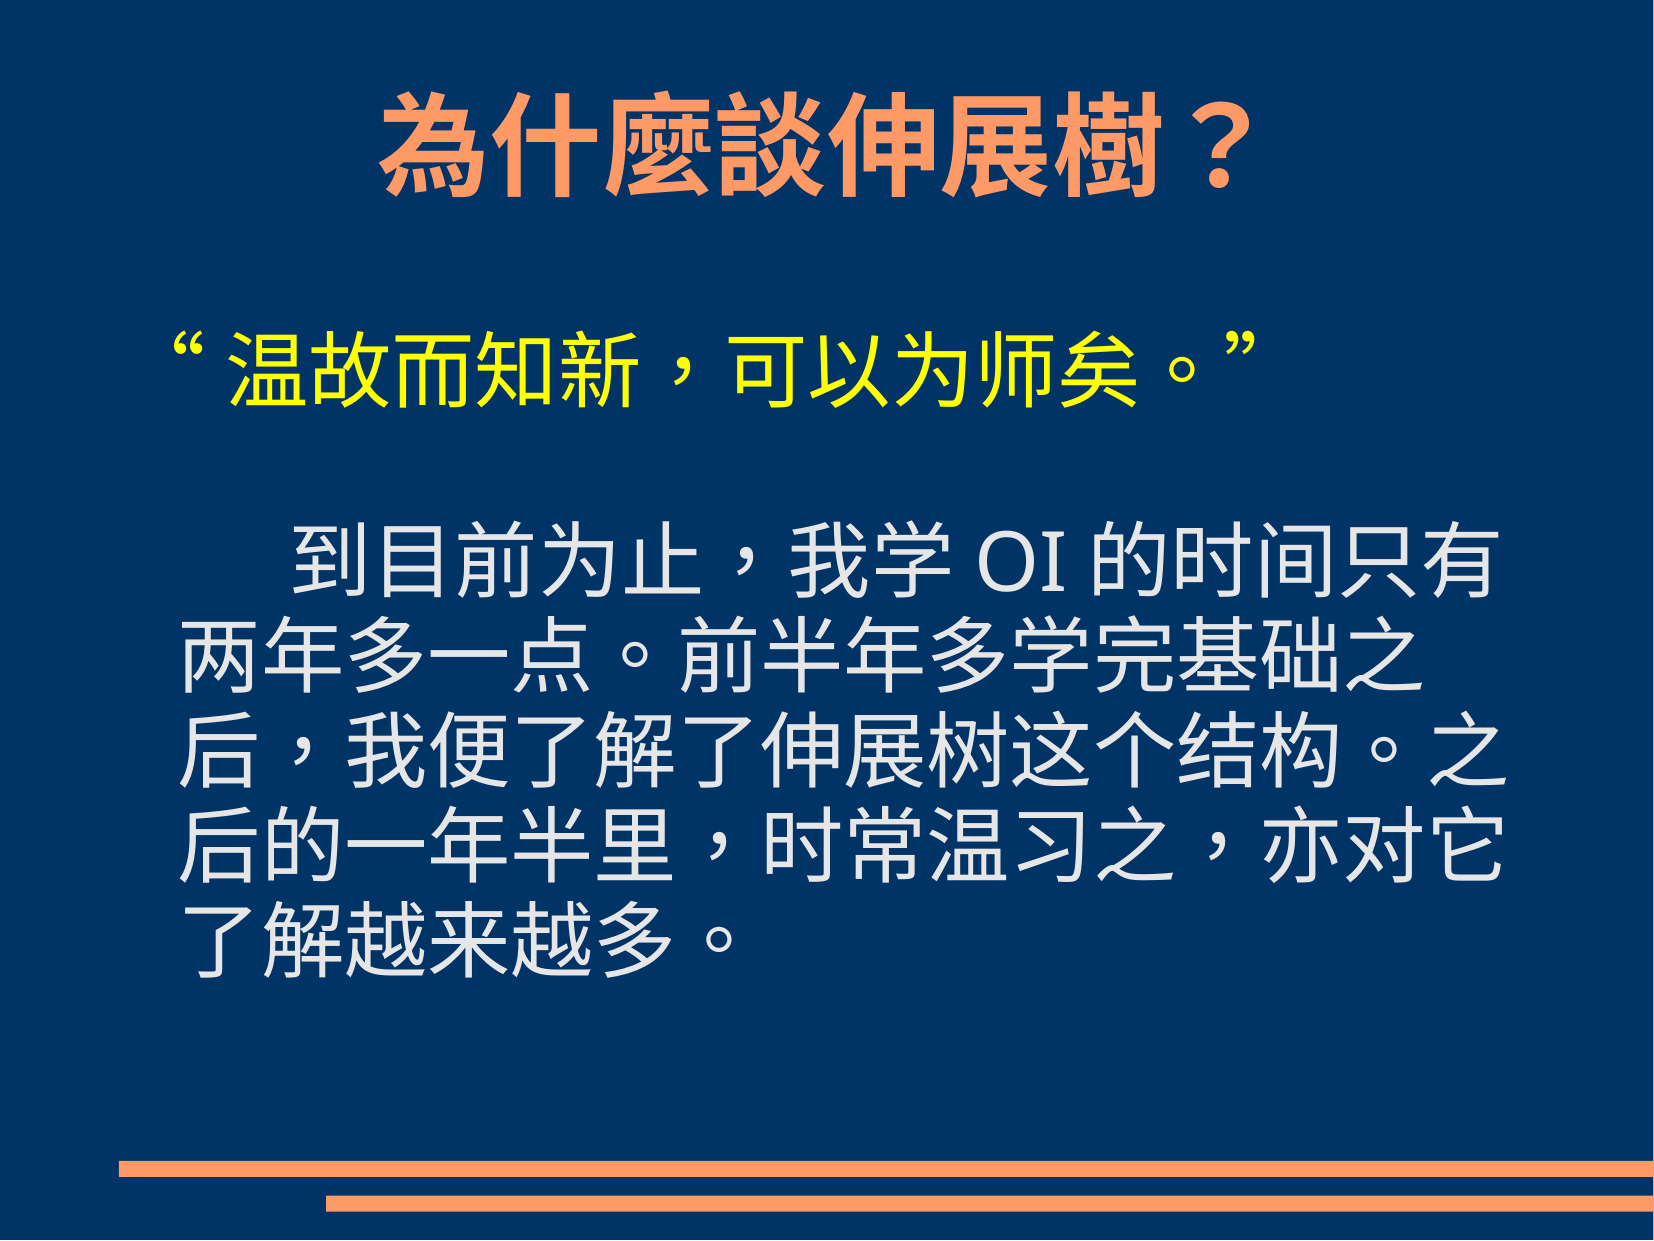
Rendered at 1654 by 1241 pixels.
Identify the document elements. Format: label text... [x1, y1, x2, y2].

title 為什麼談伸展樹？ [121, 46, 1533, 253]
list “温故而知新，可以为师矣。” 到目前为止，我学OI的时间只有两年多一点。前半年多学完基础之后，我便了解了伸展树这个结构。之后的一年半里，时常温习之，亦对它了解越来越多。 [121, 322, 1560, 1132]
